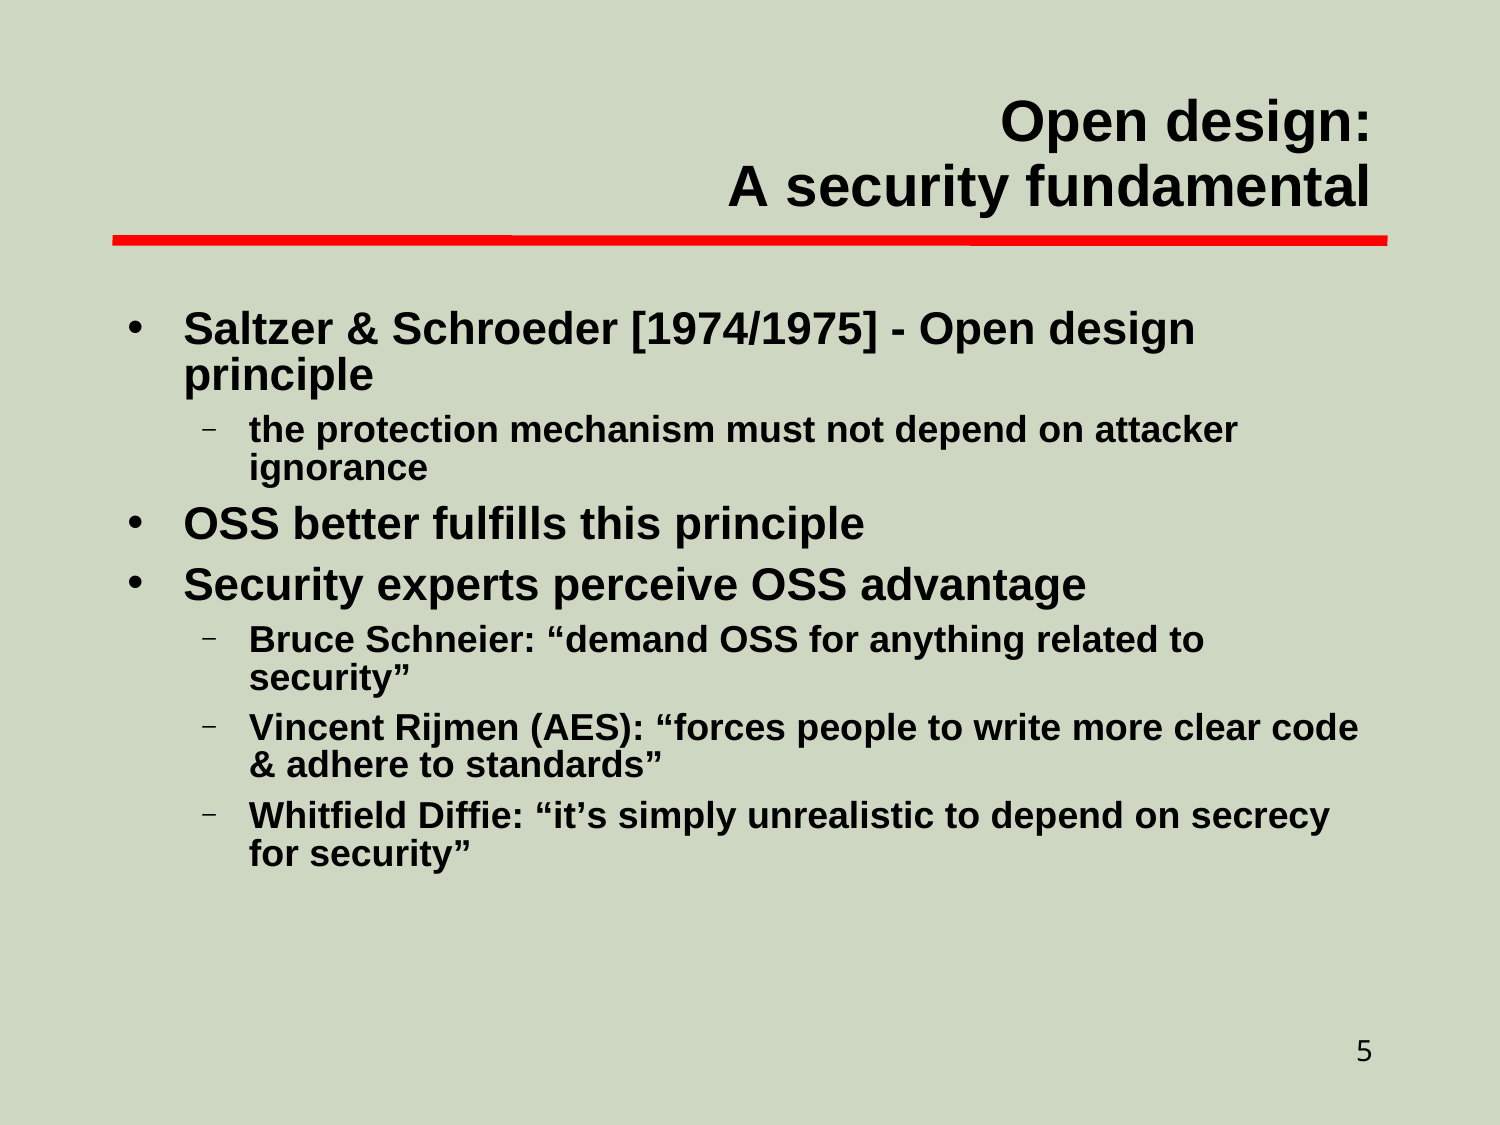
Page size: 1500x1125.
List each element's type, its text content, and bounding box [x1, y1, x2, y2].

title Open design: A security fundamental [337, 81, 1388, 228]
list Saltzer & Schroeder [1974/1975] - Open design principle the protection mechanism must not depend on attacker ignorance OSS better fulfills this principle Security experts perceive OSS advantage Bruce Schneier: “demand OSS for anything related to security” Vincent Rijmen (AES): “forces people to write more clear code & adhere to standards” Whitfield Diffie: “it’s simply unrealistic to depend on secrecy for security” [112, 299, 1388, 1000]
